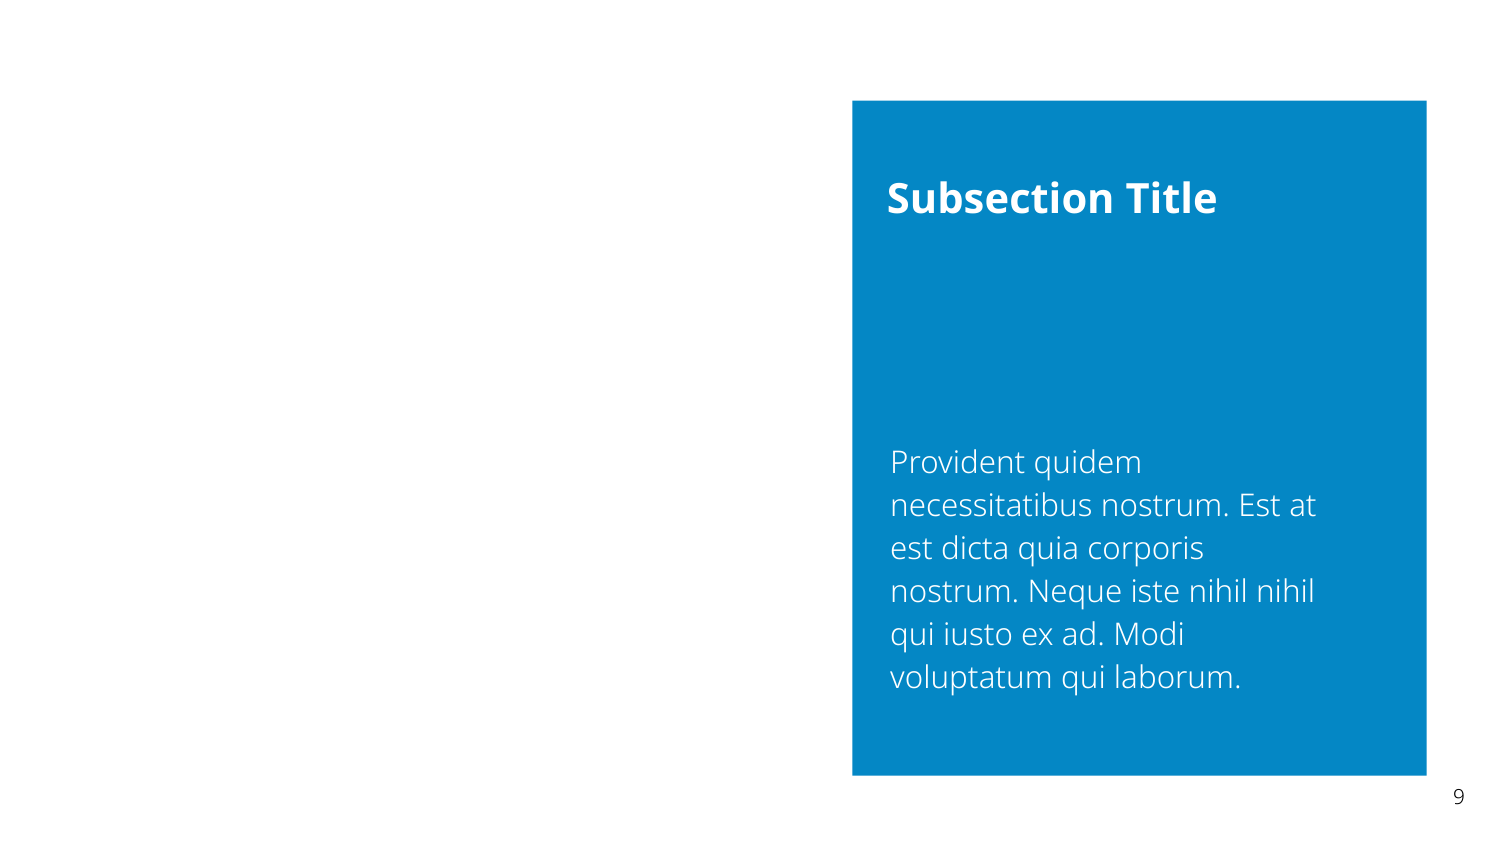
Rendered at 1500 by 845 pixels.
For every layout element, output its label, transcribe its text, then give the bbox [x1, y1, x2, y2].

title Subsection Title [871, 168, 1426, 263]
title Provident quidem necessitatibus nostrum. Est at est dicta quia corporis nostrum. Neque iste nihil nihil qui iusto ex ad. Modi voluptatum qui laborum. [875, 421, 1344, 753]
